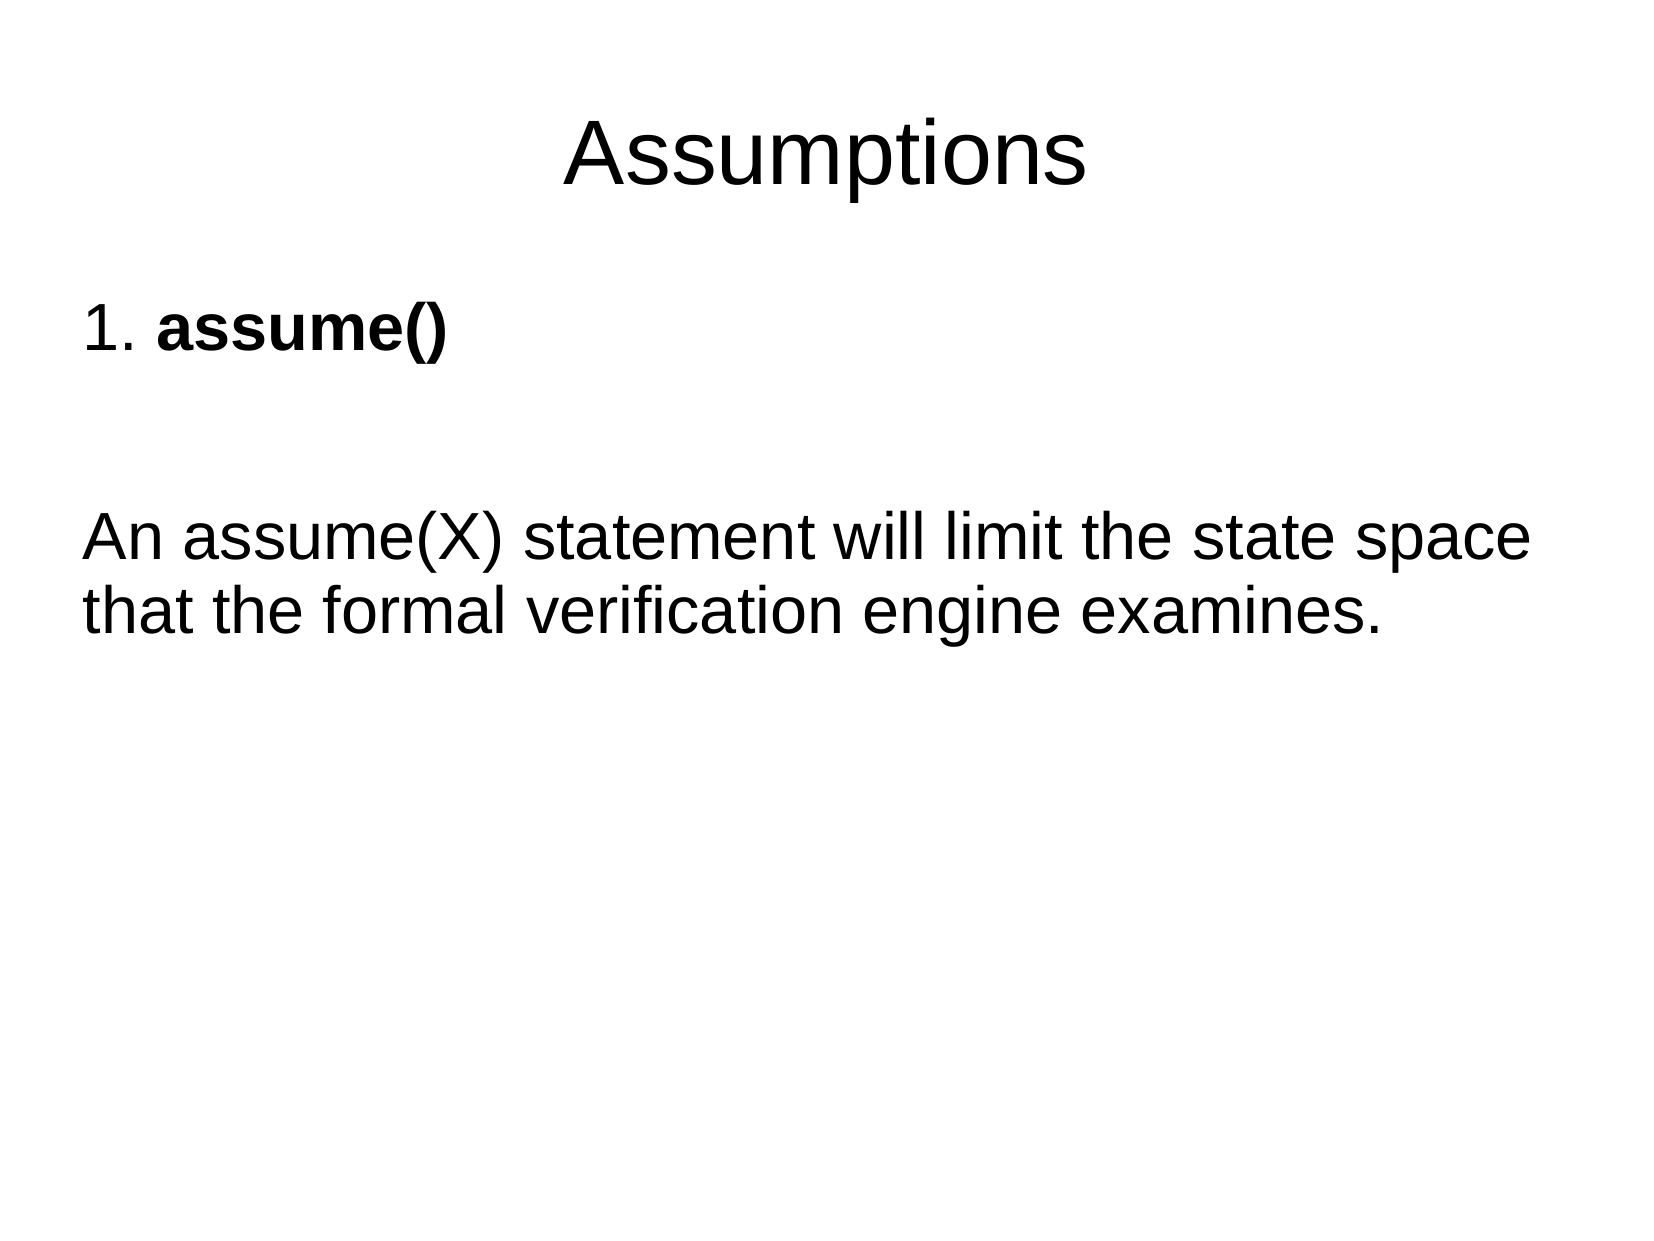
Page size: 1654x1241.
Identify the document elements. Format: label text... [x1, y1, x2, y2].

title Assumptions [82, 49, 1571, 257]
list 1. assume() An assume(X) statement will limit the state space that the formal verification engine examines. [82, 290, 1571, 1010]
